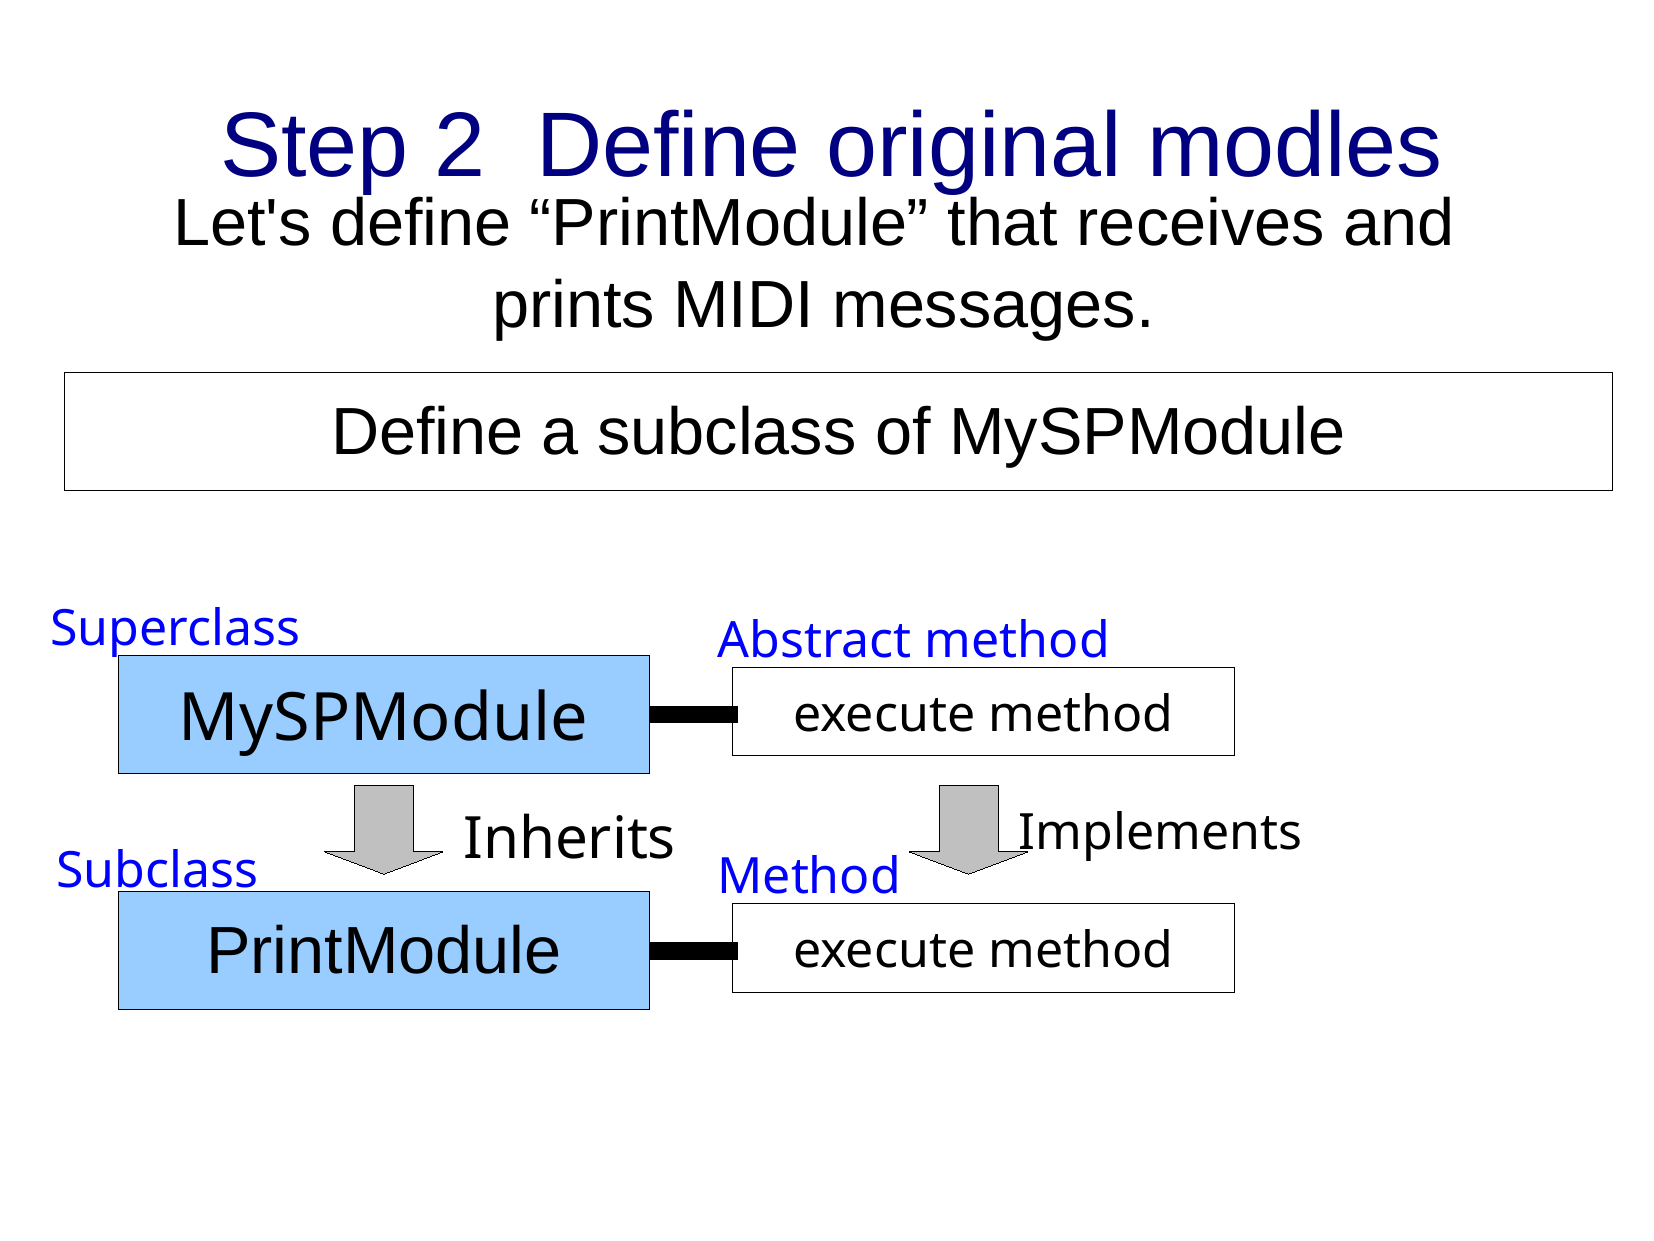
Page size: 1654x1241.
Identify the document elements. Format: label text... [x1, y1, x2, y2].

text_box Subclass [41, 826, 277, 896]
text_box Abstract method [702, 596, 1121, 666]
text_box PrintModule [118, 891, 650, 1010]
title Step 2 Define original modles [17, 33, 1648, 154]
text_box [915, 785, 1012, 875]
text_box Superclass [35, 584, 317, 654]
list Let's define “PrintModule” that receives and prints MIDI messages. [53, 177, 1595, 355]
text_box Inherits [448, 788, 684, 867]
text_box execute method [733, 668, 1234, 755]
text_box MySPModule [118, 655, 650, 774]
text_box [324, 785, 443, 875]
text_box Method [702, 832, 915, 902]
text_box execute method [732, 903, 1235, 993]
text_box Implements [1003, 788, 1308, 858]
text_box Define a subclass of MySPModule [64, 372, 1613, 491]
